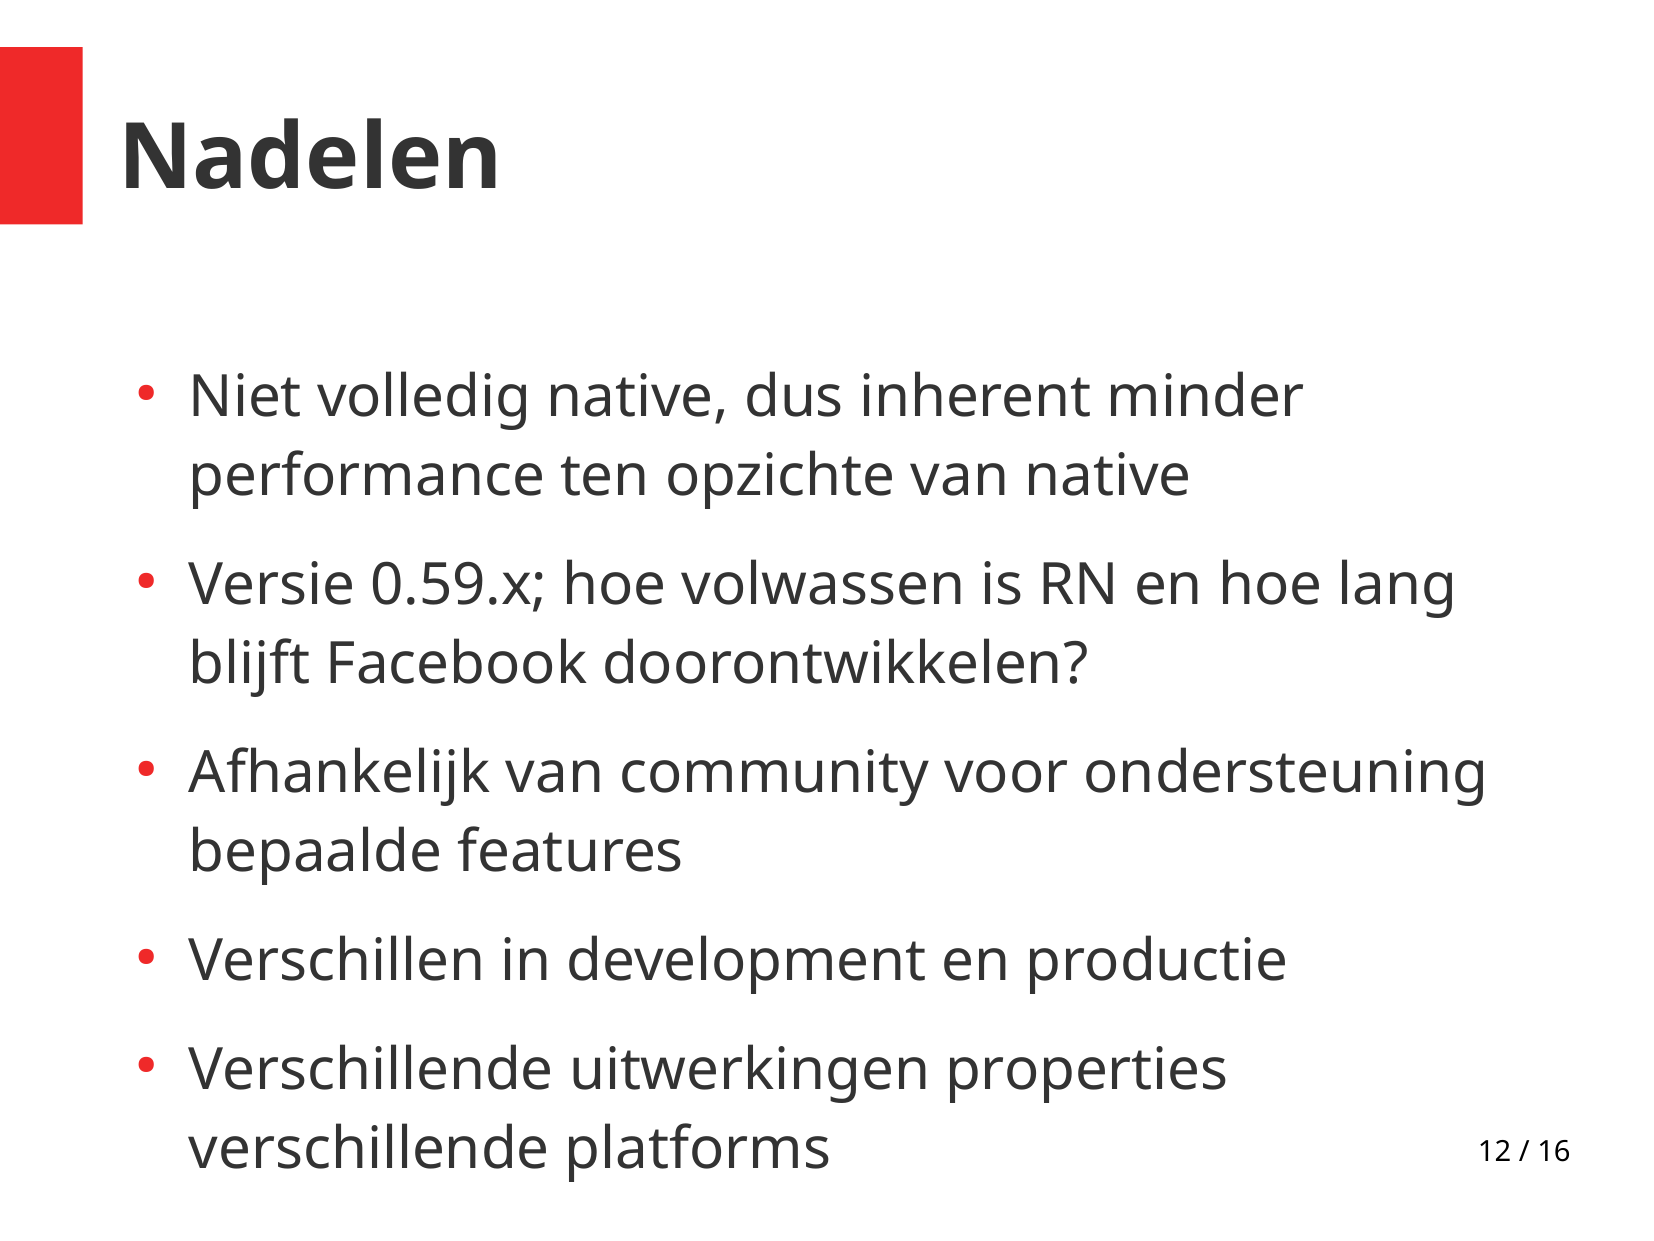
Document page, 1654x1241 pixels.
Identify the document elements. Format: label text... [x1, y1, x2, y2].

list Niet volledig native, dus inherent minder performance ten opzichte van native Versie 0.59.x; hoe volwassen is RN en hoe lang blijft Facebook doorontwikkelen? Afhankelijk van community voor ondersteuning bepaalde features Verschillen in development en productie Verschillende uitwerkingen properties verschillende platforms [118, 354, 1536, 1074]
title Nadelen [118, 49, 1571, 257]
